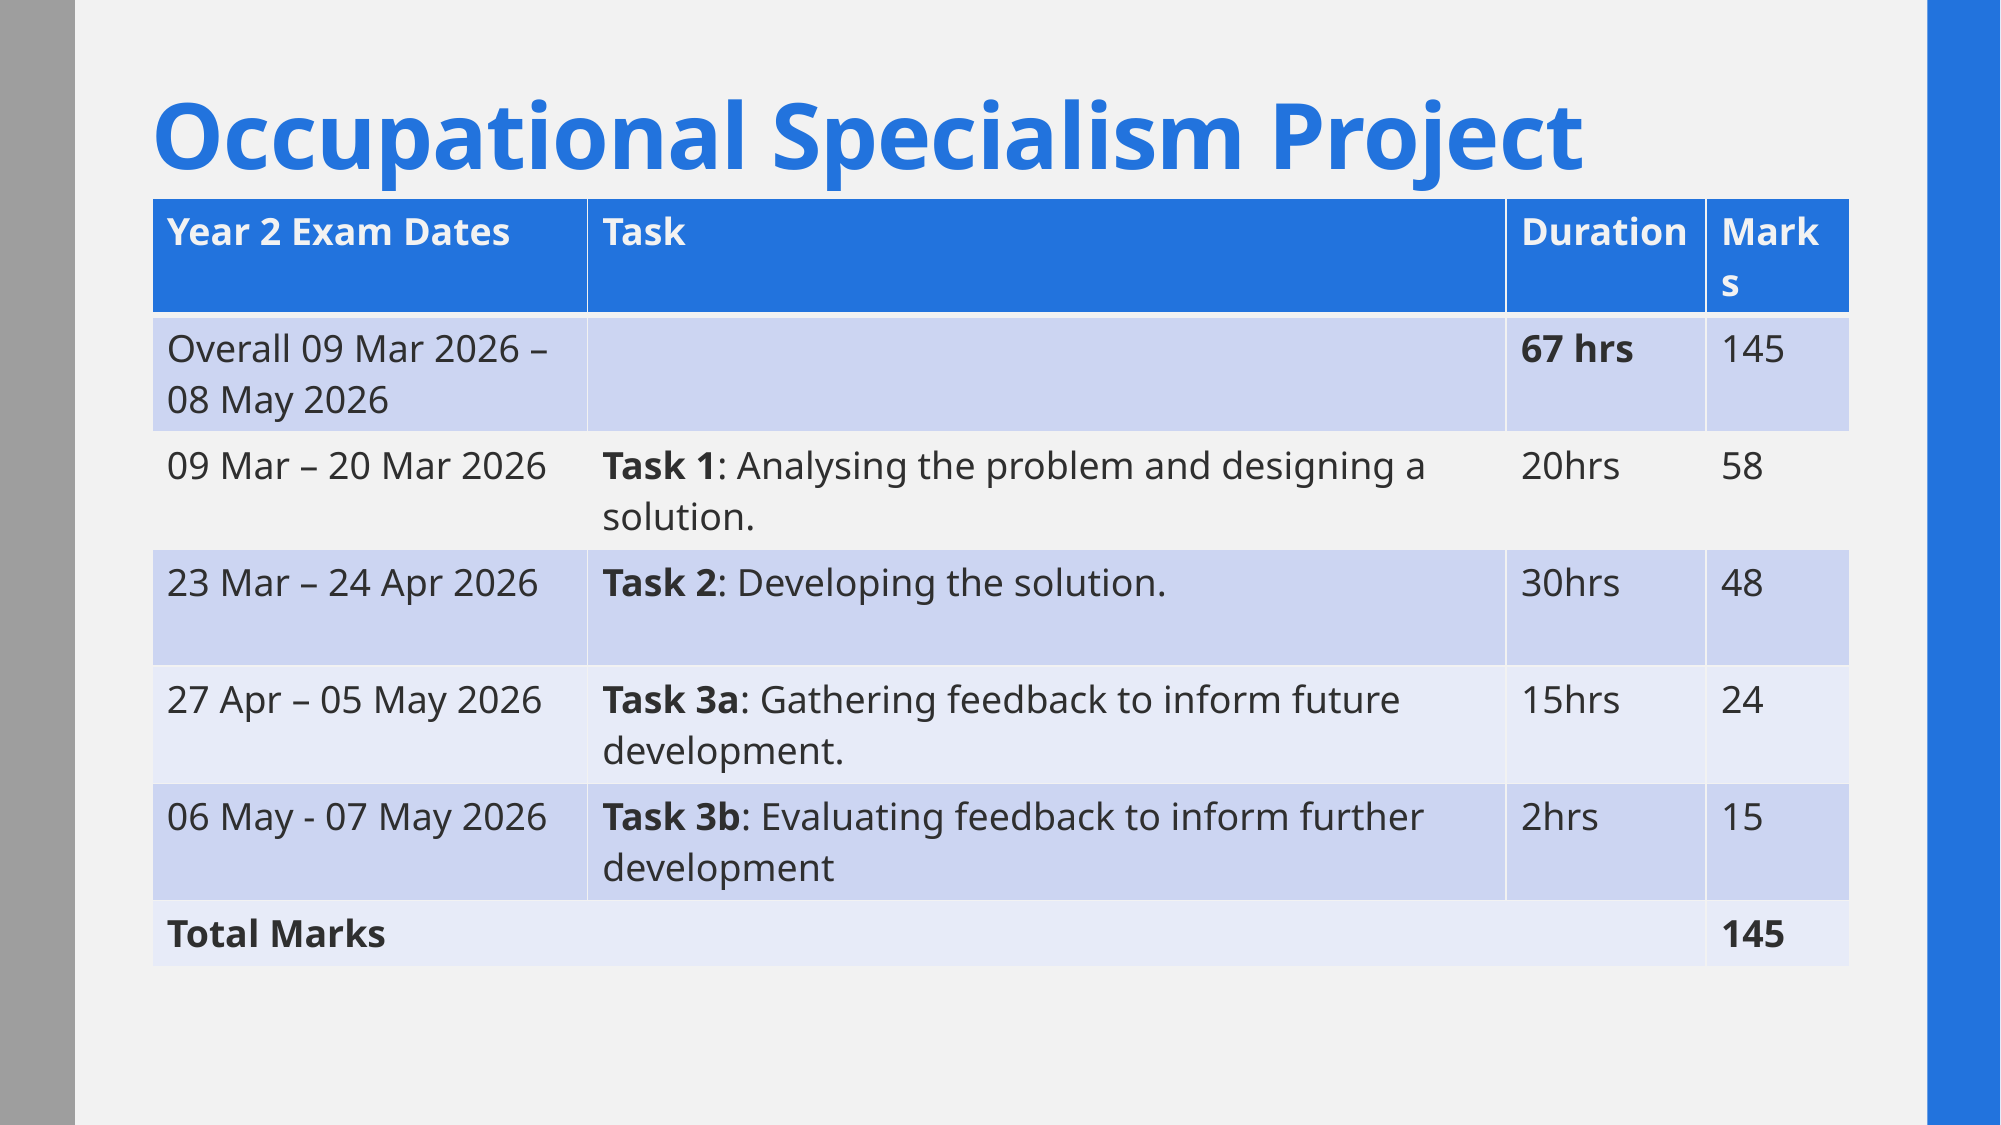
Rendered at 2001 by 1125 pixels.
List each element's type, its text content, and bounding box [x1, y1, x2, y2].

table_cell 06 May - 07 May 2026 [153, 784, 587, 900]
table_cell 24 [1707, 667, 1849, 783]
table_cell [588, 318, 1505, 431]
table_cell 58 [1707, 433, 1849, 548]
table_cell 145 [1707, 901, 1849, 966]
table_header Year 2 Exam Dates [153, 199, 587, 312]
table_cell 145 [1707, 318, 1849, 431]
table_header Marks [1707, 199, 1849, 312]
table_cell 2hrs [1507, 784, 1705, 900]
list Occupational Specialism Project [151, 78, 1850, 199]
table_cell 15hrs [1507, 667, 1705, 783]
table_cell Task 2: Developing the solution. [588, 550, 1505, 665]
table_cell Task 1: Analysing the problem and designing a solution. [588, 433, 1505, 548]
table_cell 30hrs [1507, 550, 1705, 665]
table_cell Task 3a: Gathering feedback to inform future development. [588, 667, 1505, 783]
table_header Task [588, 199, 1505, 312]
table_cell 27 Apr – 05 May 2026 [153, 667, 587, 783]
table_header Duration [1507, 199, 1705, 312]
table_cell Overall 09 Mar 2026 – 08 May 2026 [153, 318, 587, 431]
table_cell 48 [1707, 550, 1849, 665]
table_cell 23 Mar – 24 Apr 2026 [153, 550, 587, 665]
table_cell 20hrs [1507, 433, 1705, 548]
table_cell 15 [1707, 784, 1849, 900]
table_cell 67 hrs [1507, 318, 1705, 431]
table_cell Task 3b: Evaluating feedback to inform further development [588, 784, 1505, 900]
table_cell Total Marks [153, 901, 1705, 966]
table_cell 09 Mar – 20 Mar 2026 [153, 433, 587, 548]
